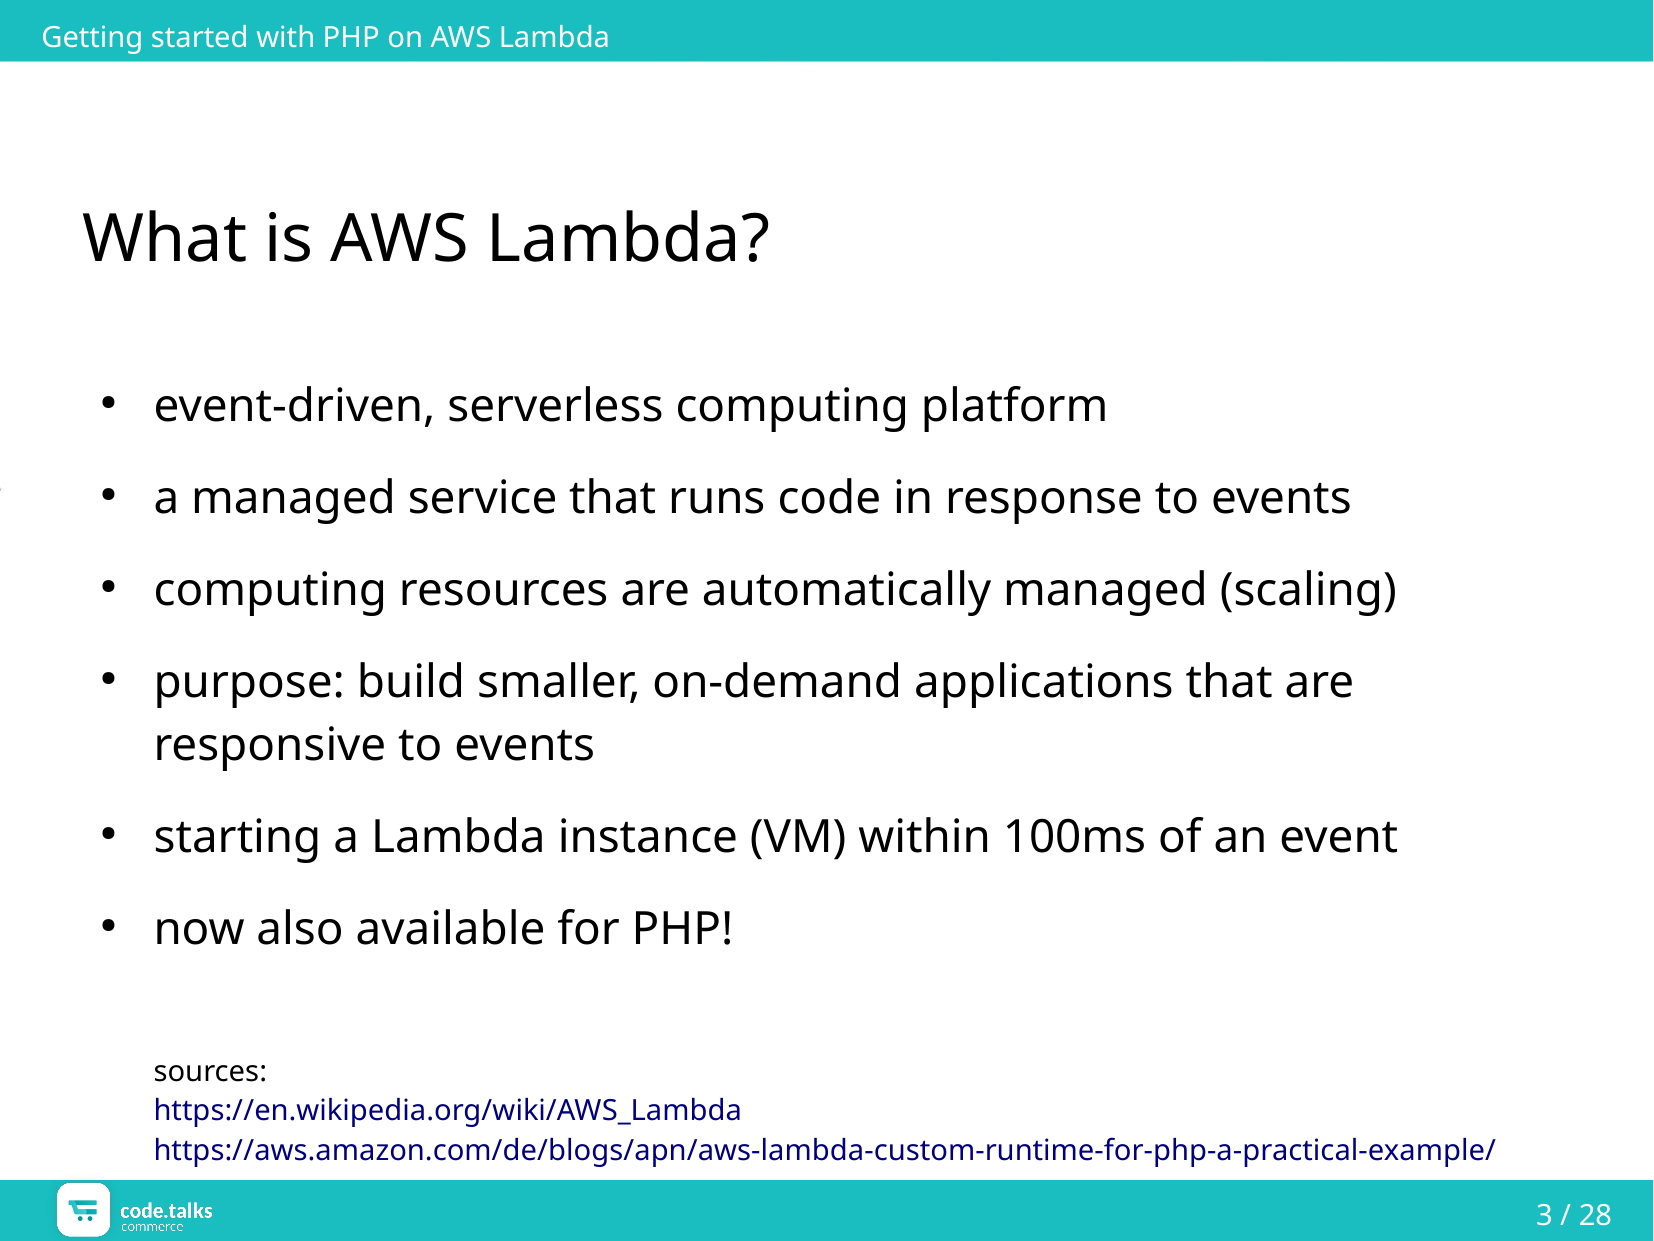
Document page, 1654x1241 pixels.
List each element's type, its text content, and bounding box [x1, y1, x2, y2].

picture [0, 0, 1654, 1241]
title What is AWS Lambda? [23, 139, 1512, 332]
list event-driven, serverless computing platform a managed service that runs code in response to events computing resources are automatically managed (scaling) purpose: build smaller, on-demand applications that are responsive to events starting a Lambda instance (VM) within 100ms of an event now also available for PHP! sources: https://en.wikipedia.org/wiki/AWS_Lambda https://aws.amazon.com/de/blogs/apn/aws-lambda-custom-runtime-for-php-a-practical-example/ [82, 372, 1571, 1079]
